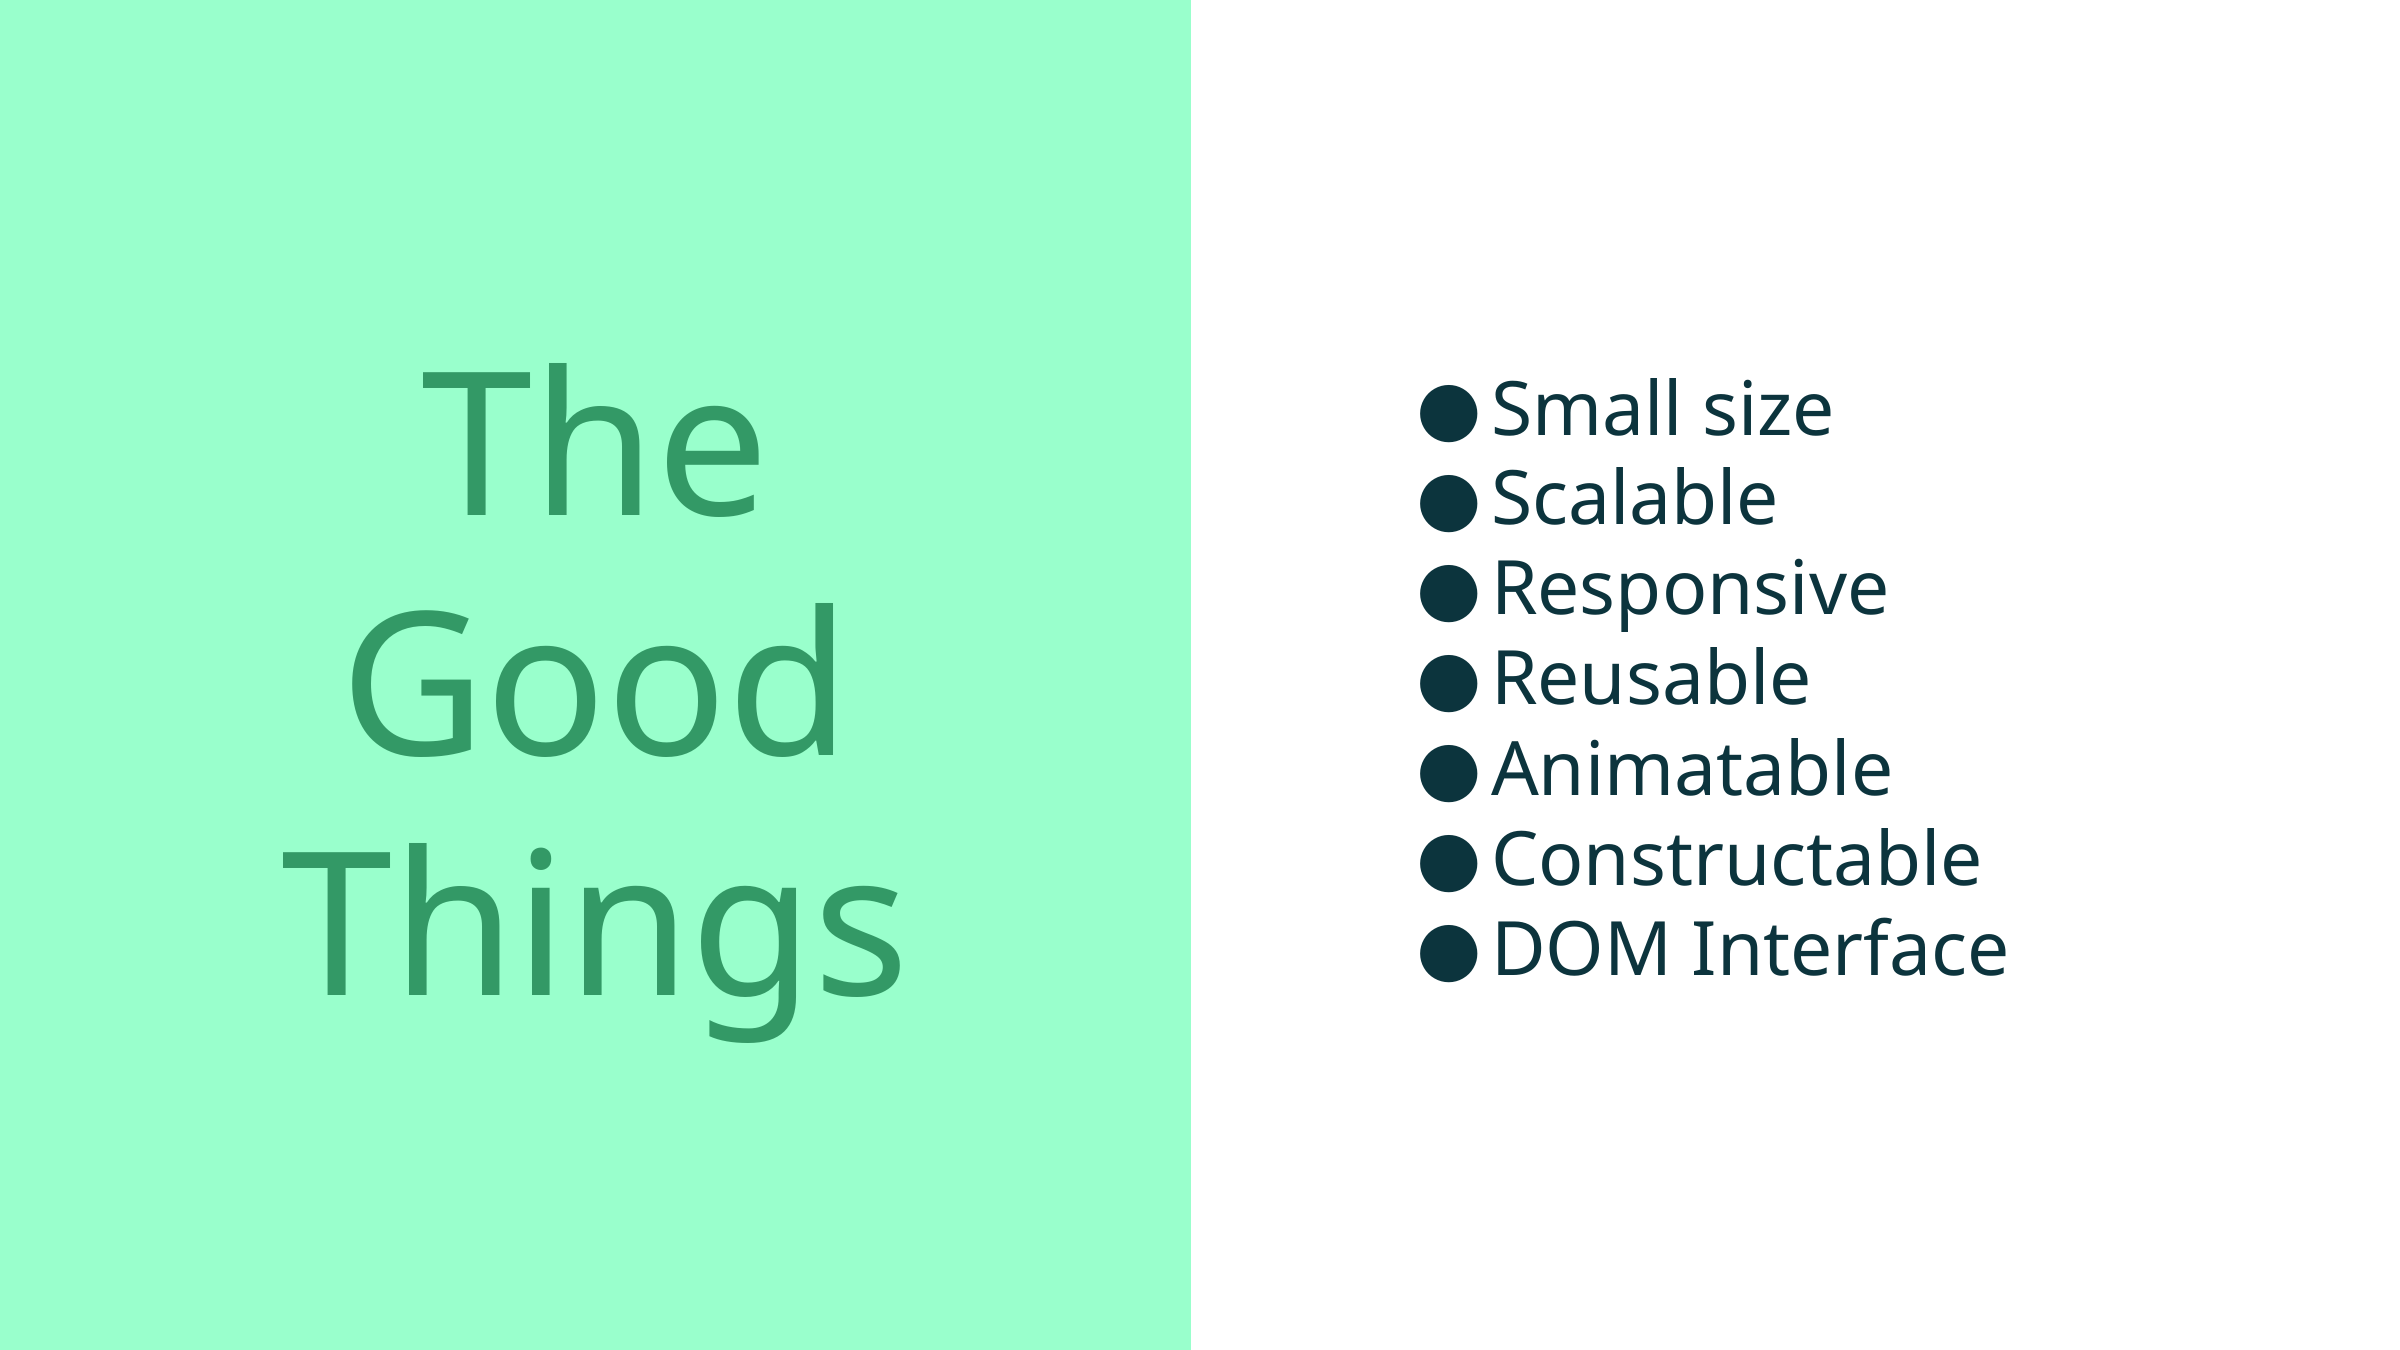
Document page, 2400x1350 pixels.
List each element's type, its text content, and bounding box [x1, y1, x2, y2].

text_box Small size Scalable Responsive Reusable Animatable Constructable DOM Interface [1190, 0, 2400, 1350]
text_box The Good Things [0, 0, 1190, 1350]
